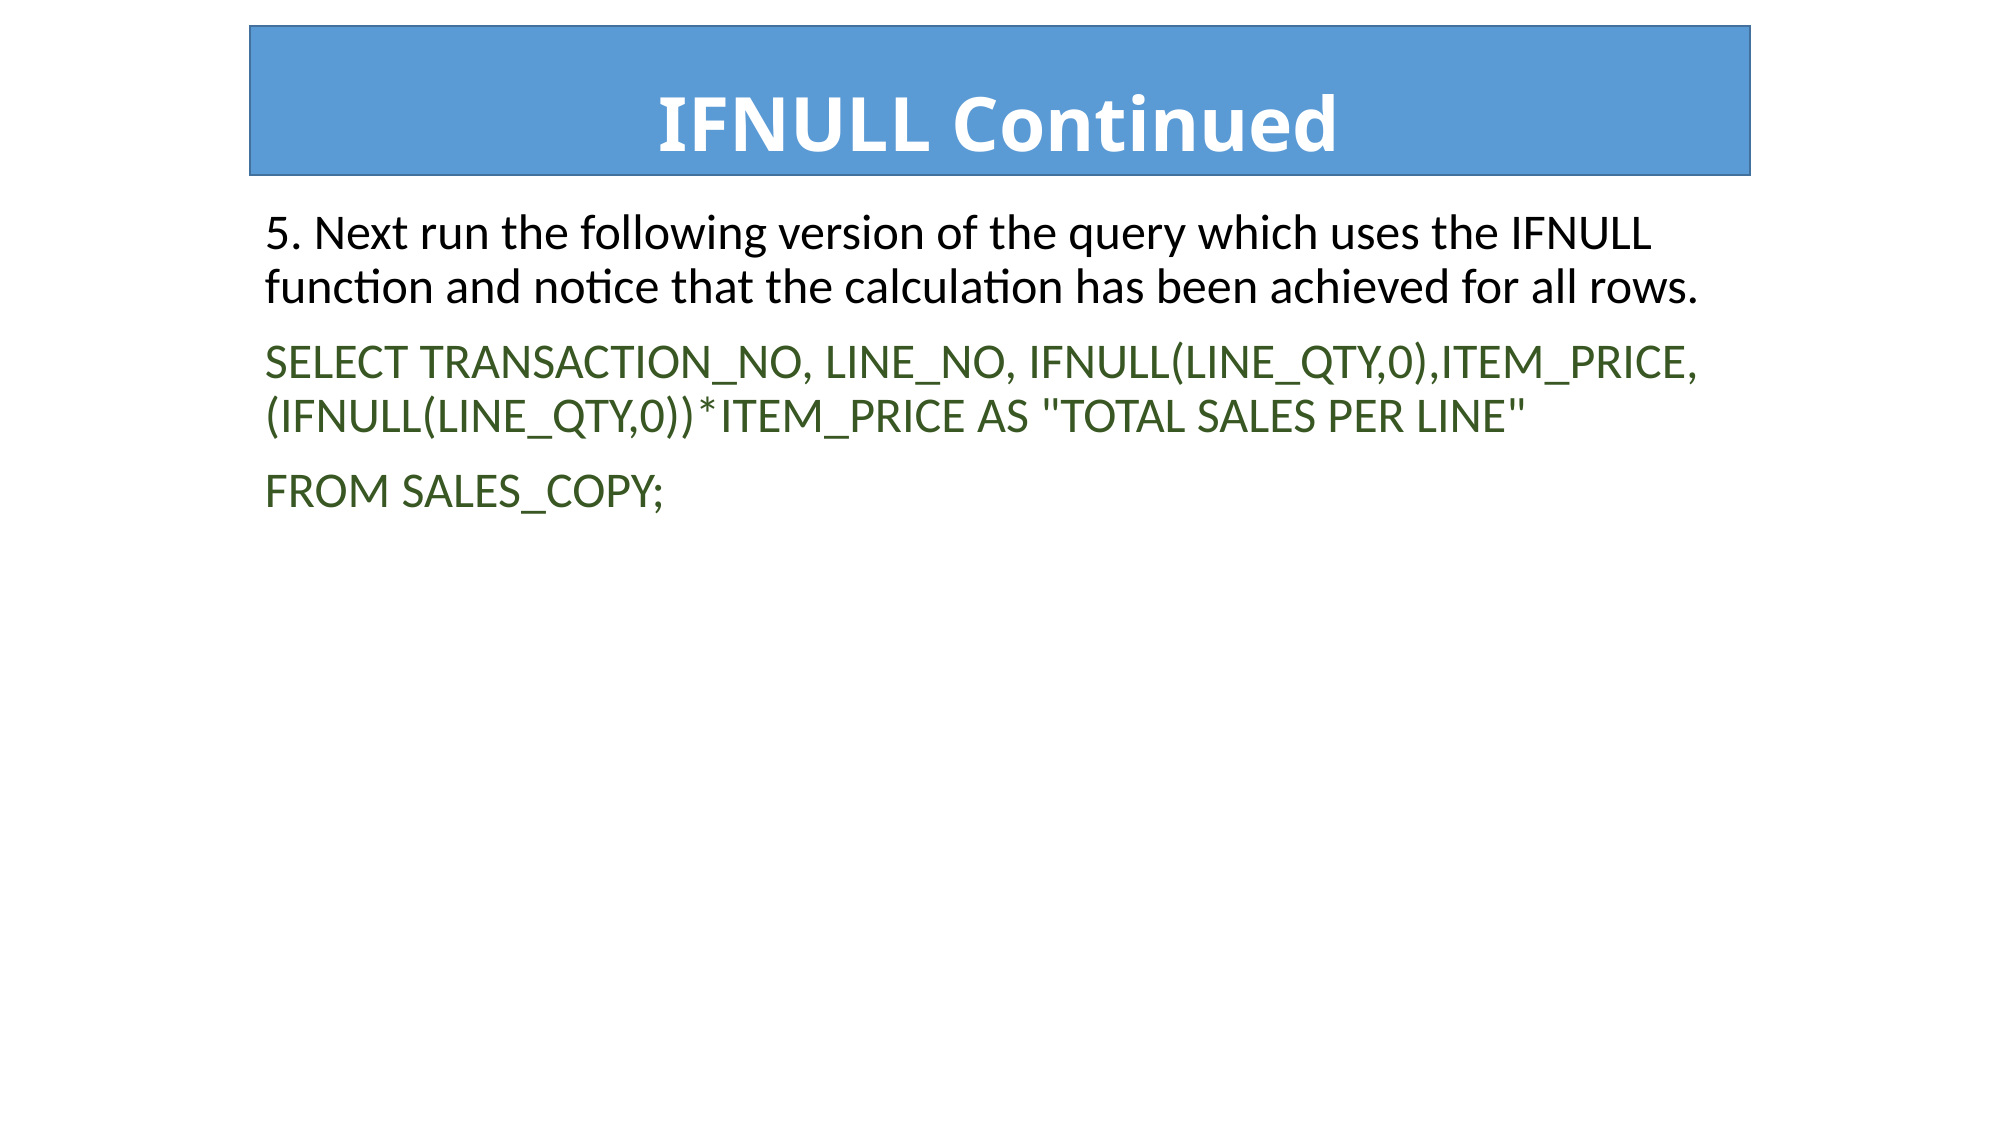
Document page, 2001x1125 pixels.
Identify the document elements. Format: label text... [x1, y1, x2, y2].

subtitle 5. Next run the following version of the query which uses the IFNULL function and notice that the calculation has been achieved for all rows. SELECT TRANSACTION_NO, LINE_NO, IFNULL(LINE_QTY,0),ITEM_PRICE,(IFNULL(LINE_QTY,0))*ITEM_PRICE AS "TOTAL SALES PER LINE" FROM SALES_COPY; [249, 198, 1750, 1051]
title IFNULL Continued [249, 26, 1750, 176]
